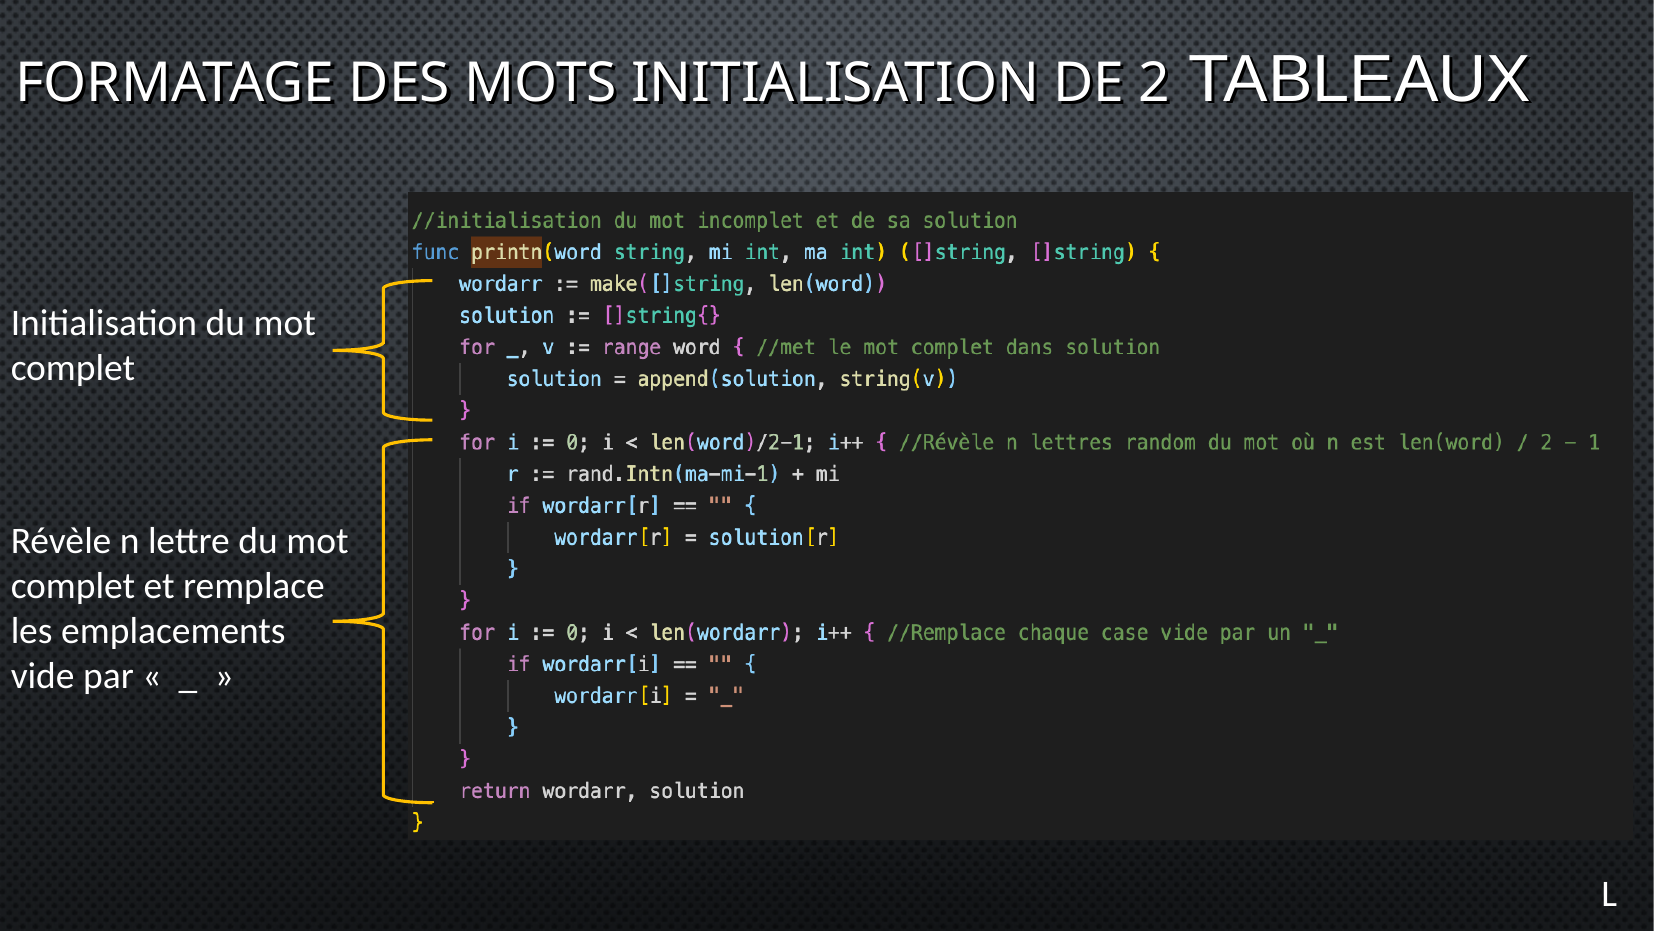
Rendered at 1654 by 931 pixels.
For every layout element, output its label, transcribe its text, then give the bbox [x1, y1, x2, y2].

text_box L [1586, 861, 1633, 922]
title Formatage des mots Initialisation de 2 tableaux [0, 0, 1566, 162]
text_box Révèle n lettre du mot complet et remplace les emplacements vide par « _ » [0, 508, 372, 706]
text_box Initialisation du mot complet [0, 290, 384, 397]
picture [0, 0, 1654, 931]
